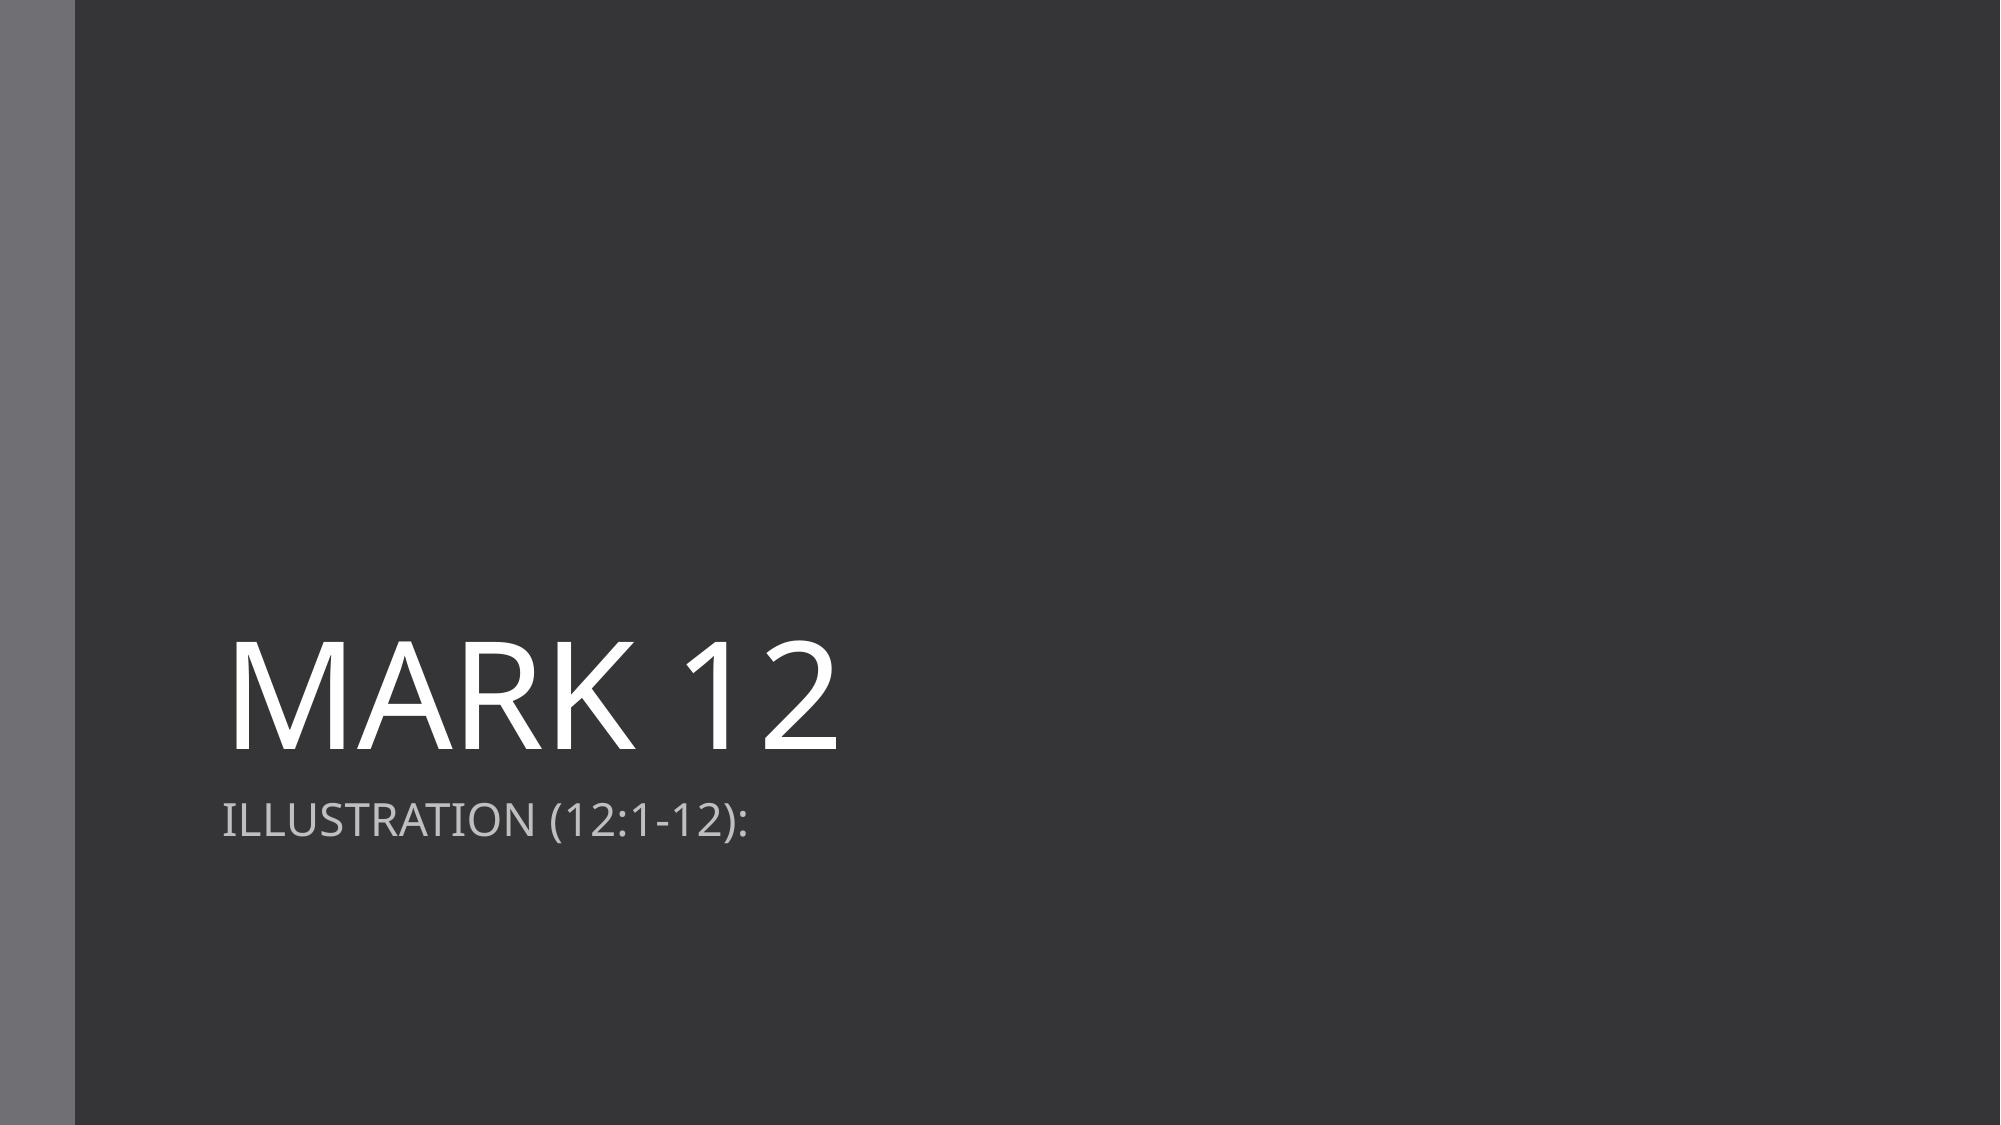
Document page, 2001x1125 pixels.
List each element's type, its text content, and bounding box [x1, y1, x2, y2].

title MARK 12 [206, 124, 1752, 787]
subtitle ILLUSTRATION (12:1-12): [206, 787, 1752, 1066]
